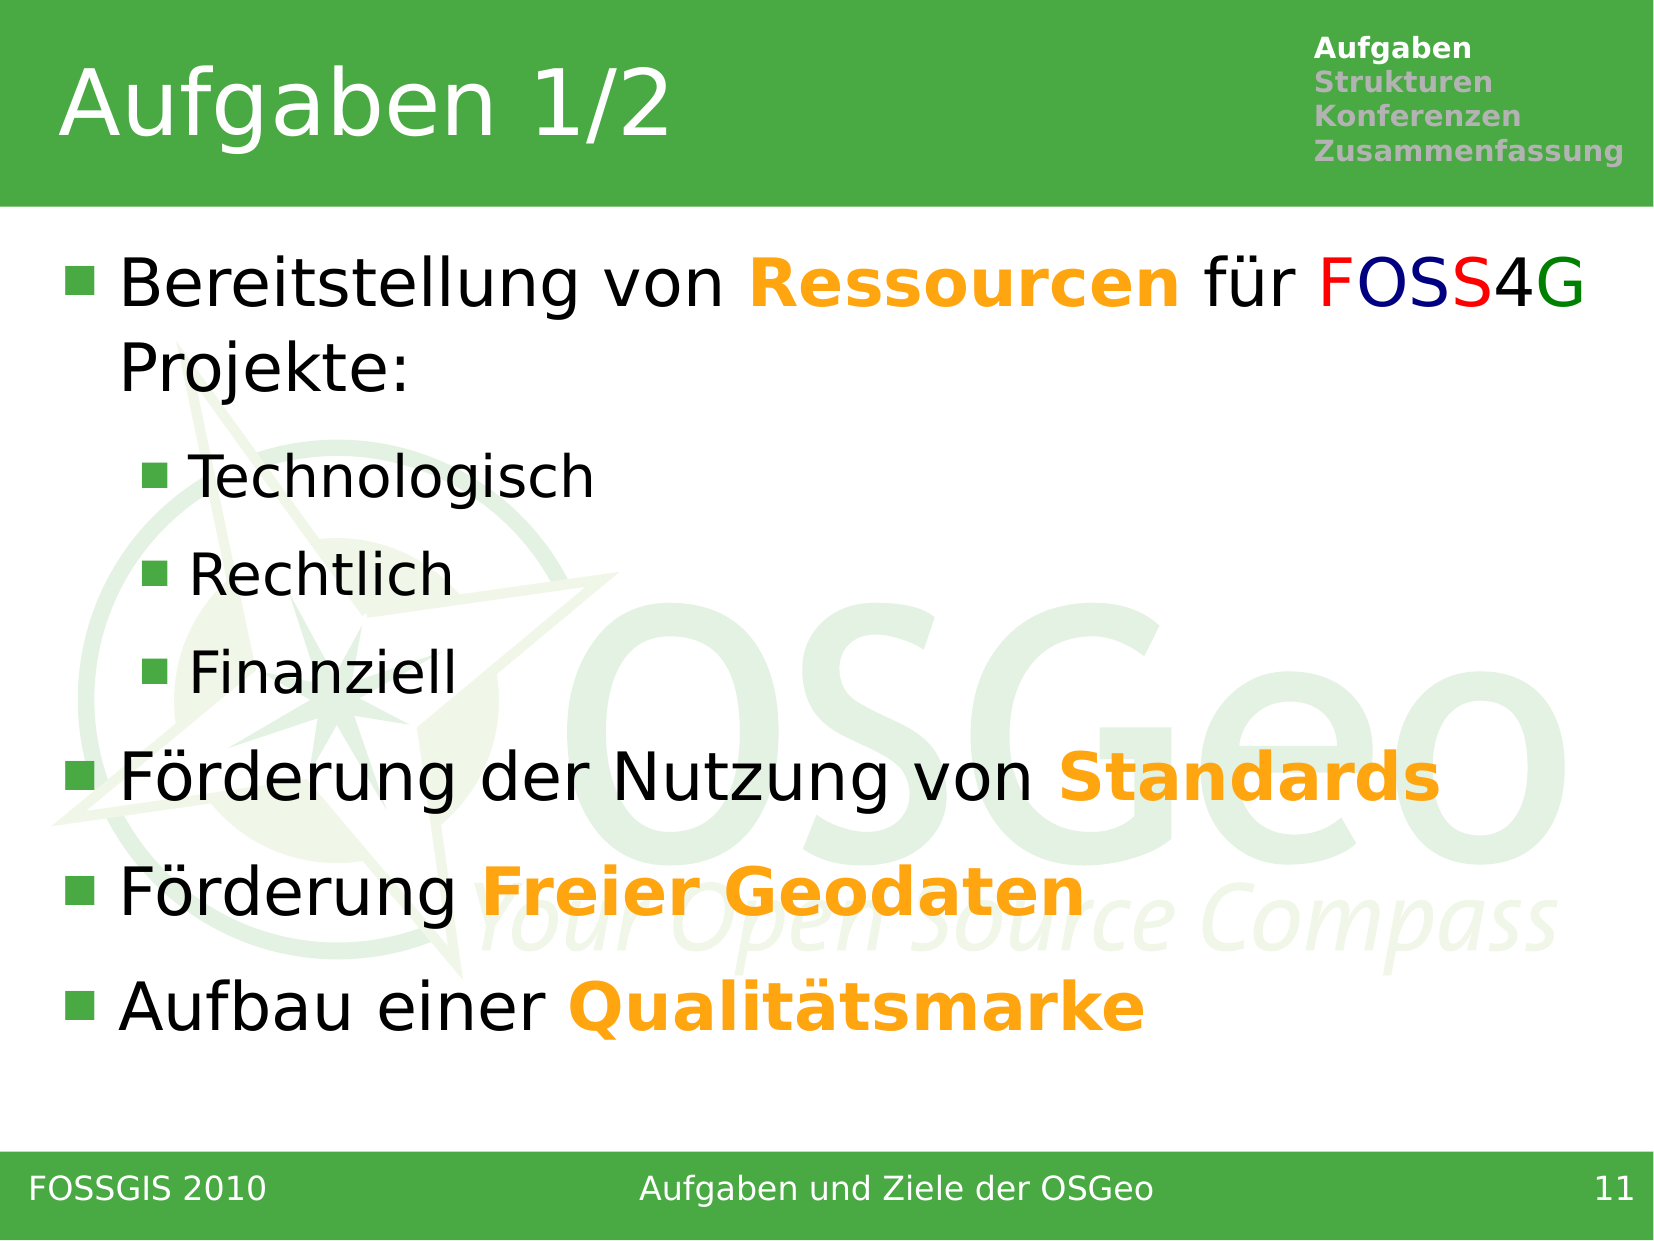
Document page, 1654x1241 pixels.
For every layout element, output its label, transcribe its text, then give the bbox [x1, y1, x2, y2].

text_box Aufgaben Strukturen Konferenzen Zusammenfassung [1299, 23, 1654, 201]
title Aufgaben 1/2 [59, 29, 1299, 178]
list Bereitstellung von Ressourcen für FOSS4G Projekte: Technologisch Rechtlich Finanziell Förderung der Nutzung von Standards Förderung Freier Geodaten Aufbau einer Qualitätsmarke [47, 236, 1595, 1123]
